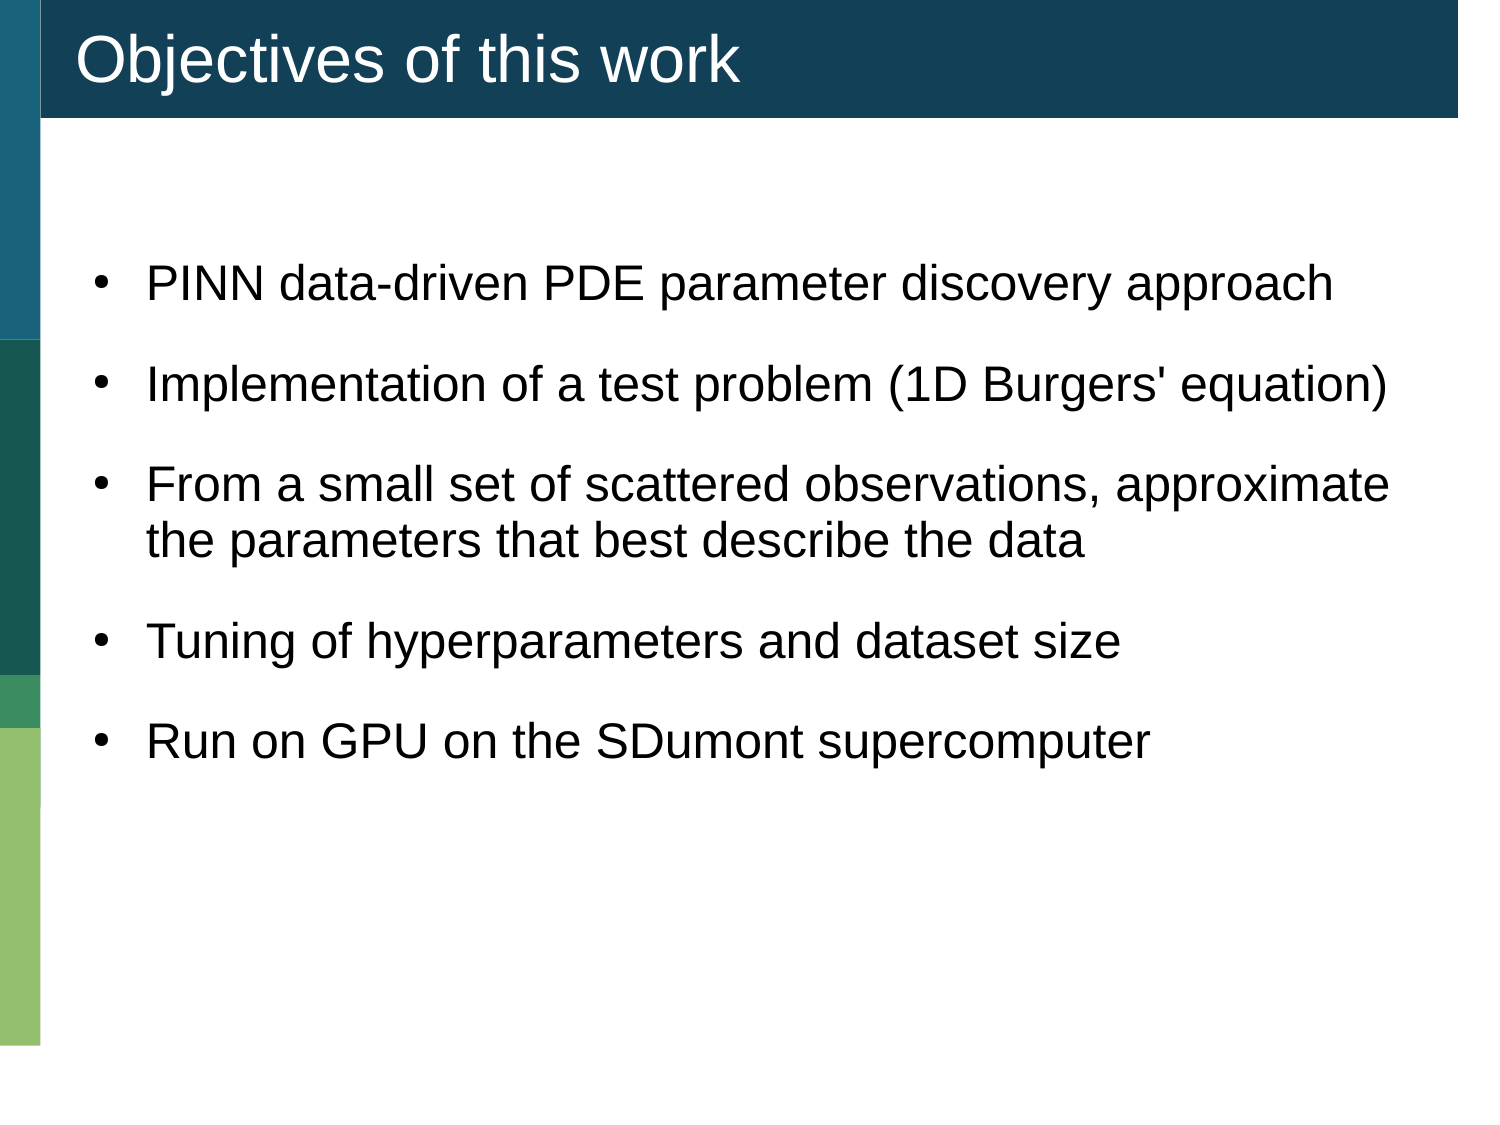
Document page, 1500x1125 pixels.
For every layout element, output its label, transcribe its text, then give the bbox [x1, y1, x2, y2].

title Objectives of this work [75, 0, 1458, 118]
list PINN data-driven PDE parameter discovery approach Implementation of a test problem (1D Burgers' equation) From a small set of scattered observations, approximate the parameters that best describe the data Tuning of hyperparameters and dataset size Run on GPU on the SDumont supercomputer [75, 254, 1471, 1125]
